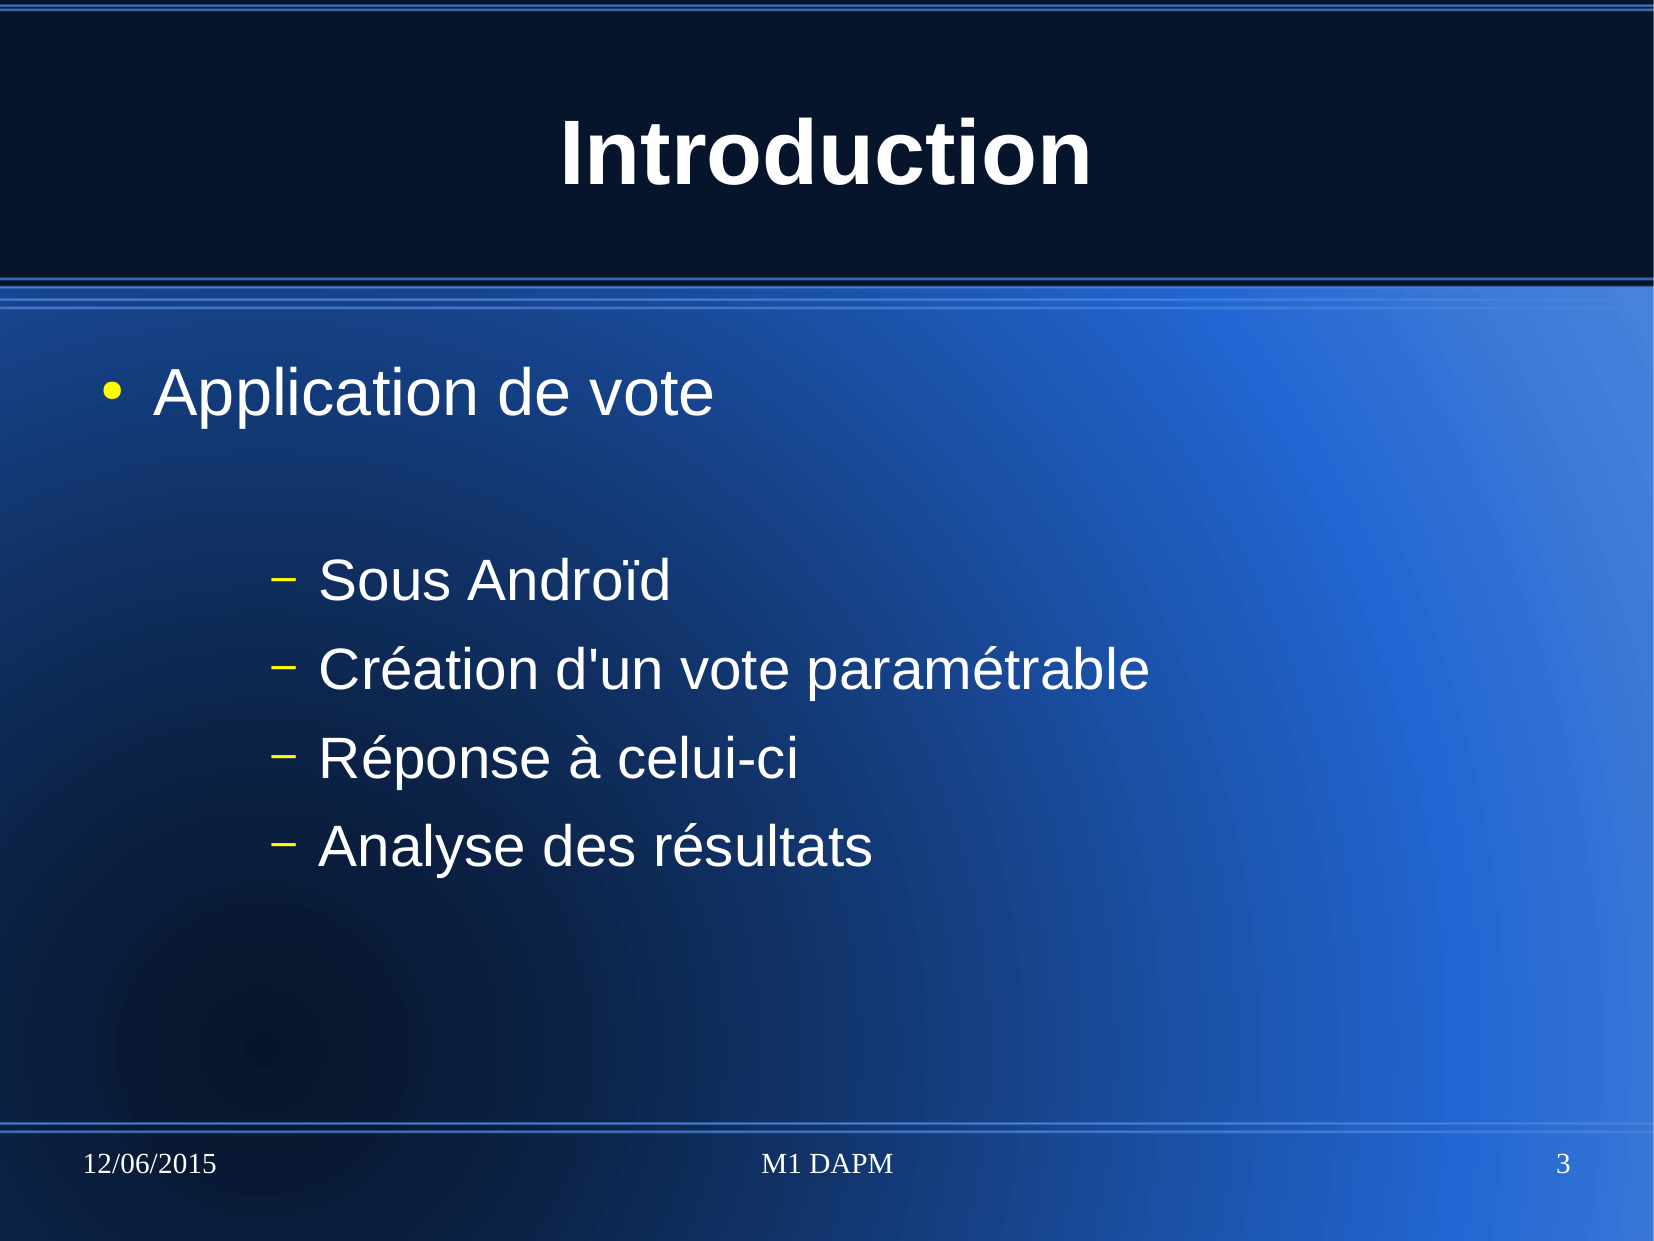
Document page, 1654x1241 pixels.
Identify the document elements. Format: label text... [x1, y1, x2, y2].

picture [0, 0, 1654, 1241]
list Application de vote Sous Androïd Création d'un vote paramétrable Réponse à celui-ci Analyse des résultats [82, 355, 1571, 1060]
title Introduction [82, 49, 1571, 257]
